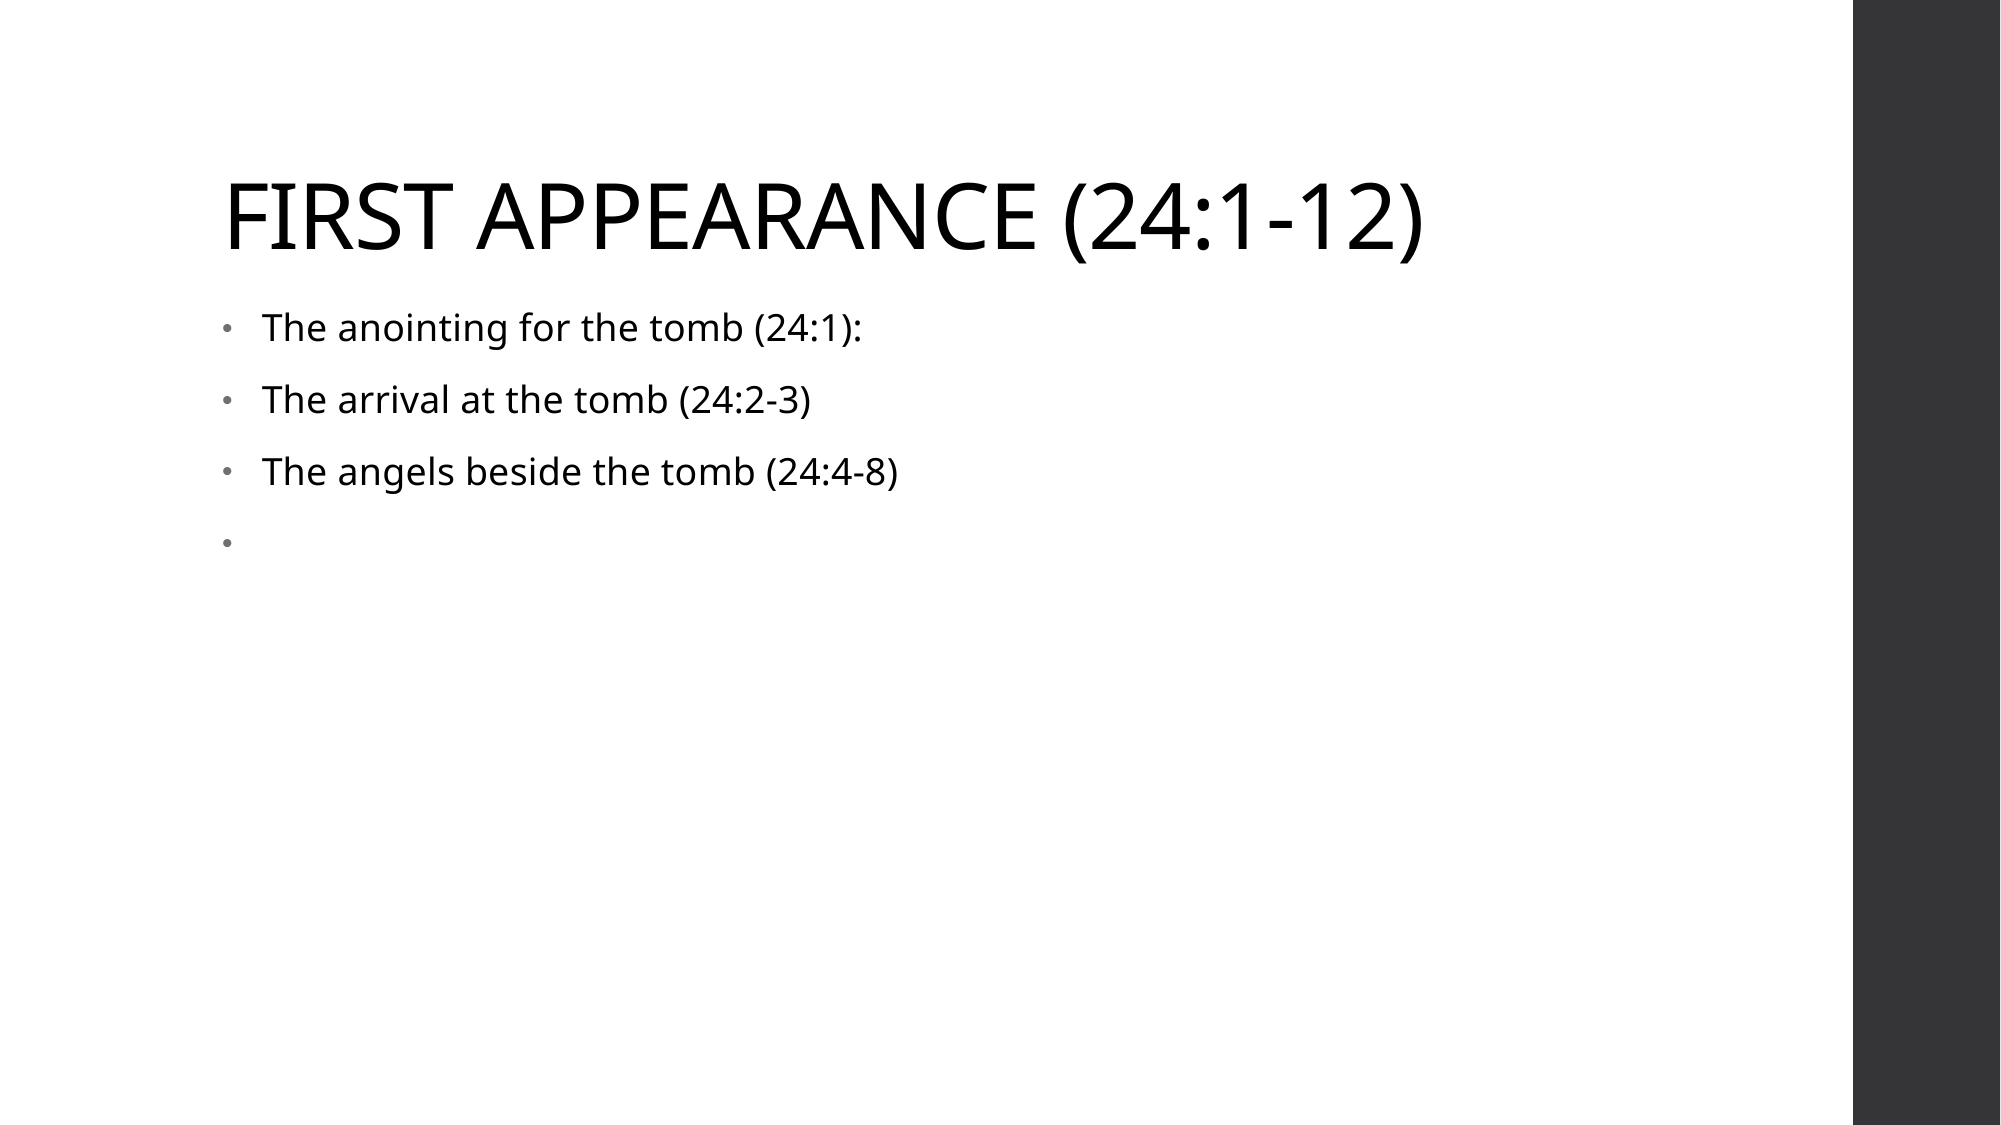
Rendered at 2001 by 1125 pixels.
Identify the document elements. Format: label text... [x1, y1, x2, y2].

title FIRST APPEARANCE (24:1-12) [206, 60, 1797, 278]
list The anointing for the tomb (24:1): The arrival at the tomb (24:2-3) The angels beside the tomb (24:4-8) [206, 299, 1617, 1014]
